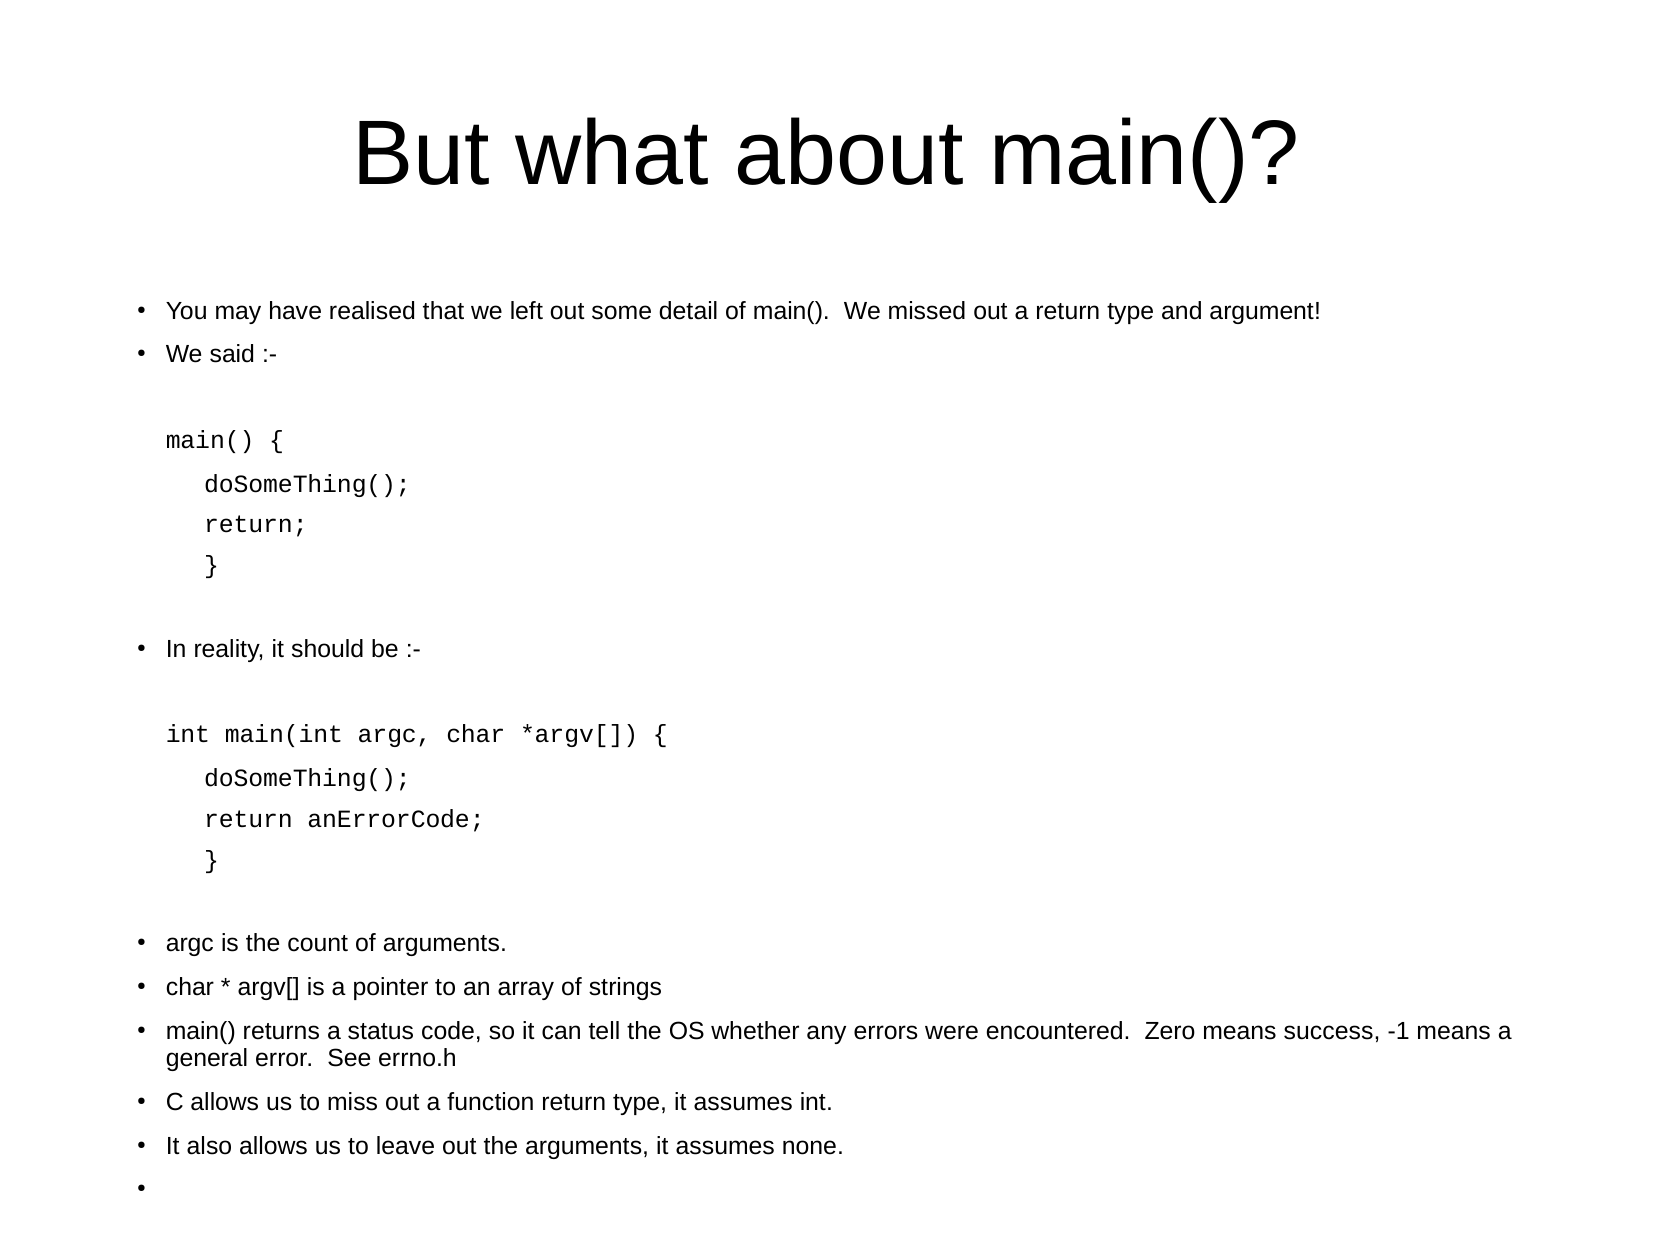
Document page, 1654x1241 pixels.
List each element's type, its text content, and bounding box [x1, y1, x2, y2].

list You may have realised that we left out some detail of main(). We missed out a return type and argument! We said :- main() { doSomeThing(); return; } In reality, it should be :- int main(int argc, char *argv[]) { doSomeThing(); return anErrorCode; } argc is the count of arguments. char * argv[] is a pointer to an array of strings main() returns a status code, so it can tell the OS whether any errors were encountered. Zero means success, -1 means a general error. See errno.h C allows us to miss out a function return type, it assumes int. It also allows us to leave out the arguments, it assumes none. [127, 296, 1583, 1170]
title But what about main()? [82, 49, 1571, 257]
